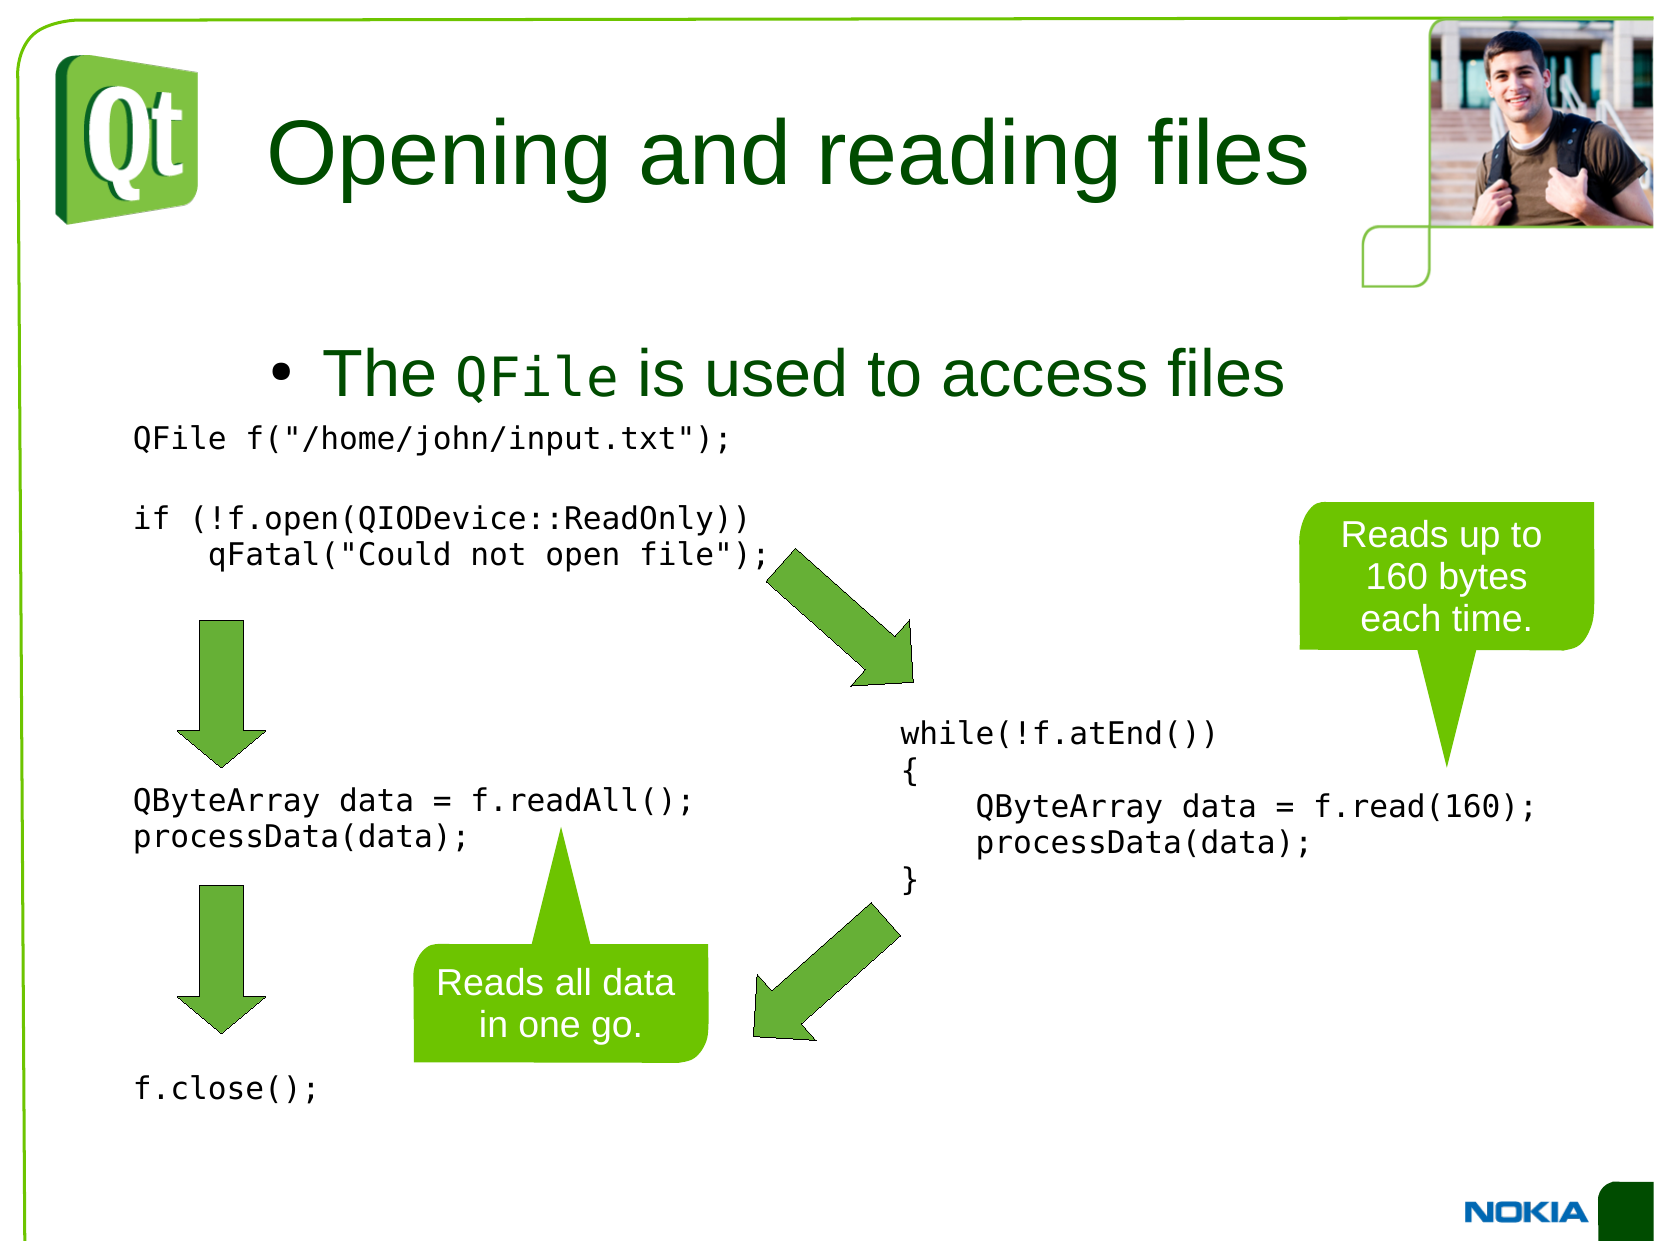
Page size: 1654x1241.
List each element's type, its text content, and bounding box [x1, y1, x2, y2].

text_box QFile f("/home/john/input.txt"); if (!f.open(QIODevice::ReadOnly)) qFatal("Could not open file"); [118, 413, 786, 581]
text_box while(!f.atEnd()) { QByteArray data = f.read(160); processData(data); } [885, 708, 1553, 905]
text_box f.close(); [118, 1062, 336, 1115]
picture [55, 55, 198, 225]
picture [1338, 7, 1654, 308]
title Opening and reading files [251, 49, 1327, 257]
picture [1465, 1201, 1589, 1223]
text_box Reads all data in one go. [413, 943, 709, 1063]
text_box [177, 620, 266, 768]
text_box [766, 548, 914, 687]
text_box [177, 885, 266, 1034]
text_box [1417, 649, 1477, 768]
text_box Reads up to 160 bytes each time. [1299, 501, 1595, 651]
text_box [531, 826, 591, 945]
list The QFile is used to access files [251, 336, 1571, 1100]
text_box QByteArray data = f.readAll(); processData(data); [118, 774, 711, 863]
text_box [753, 902, 901, 1041]
